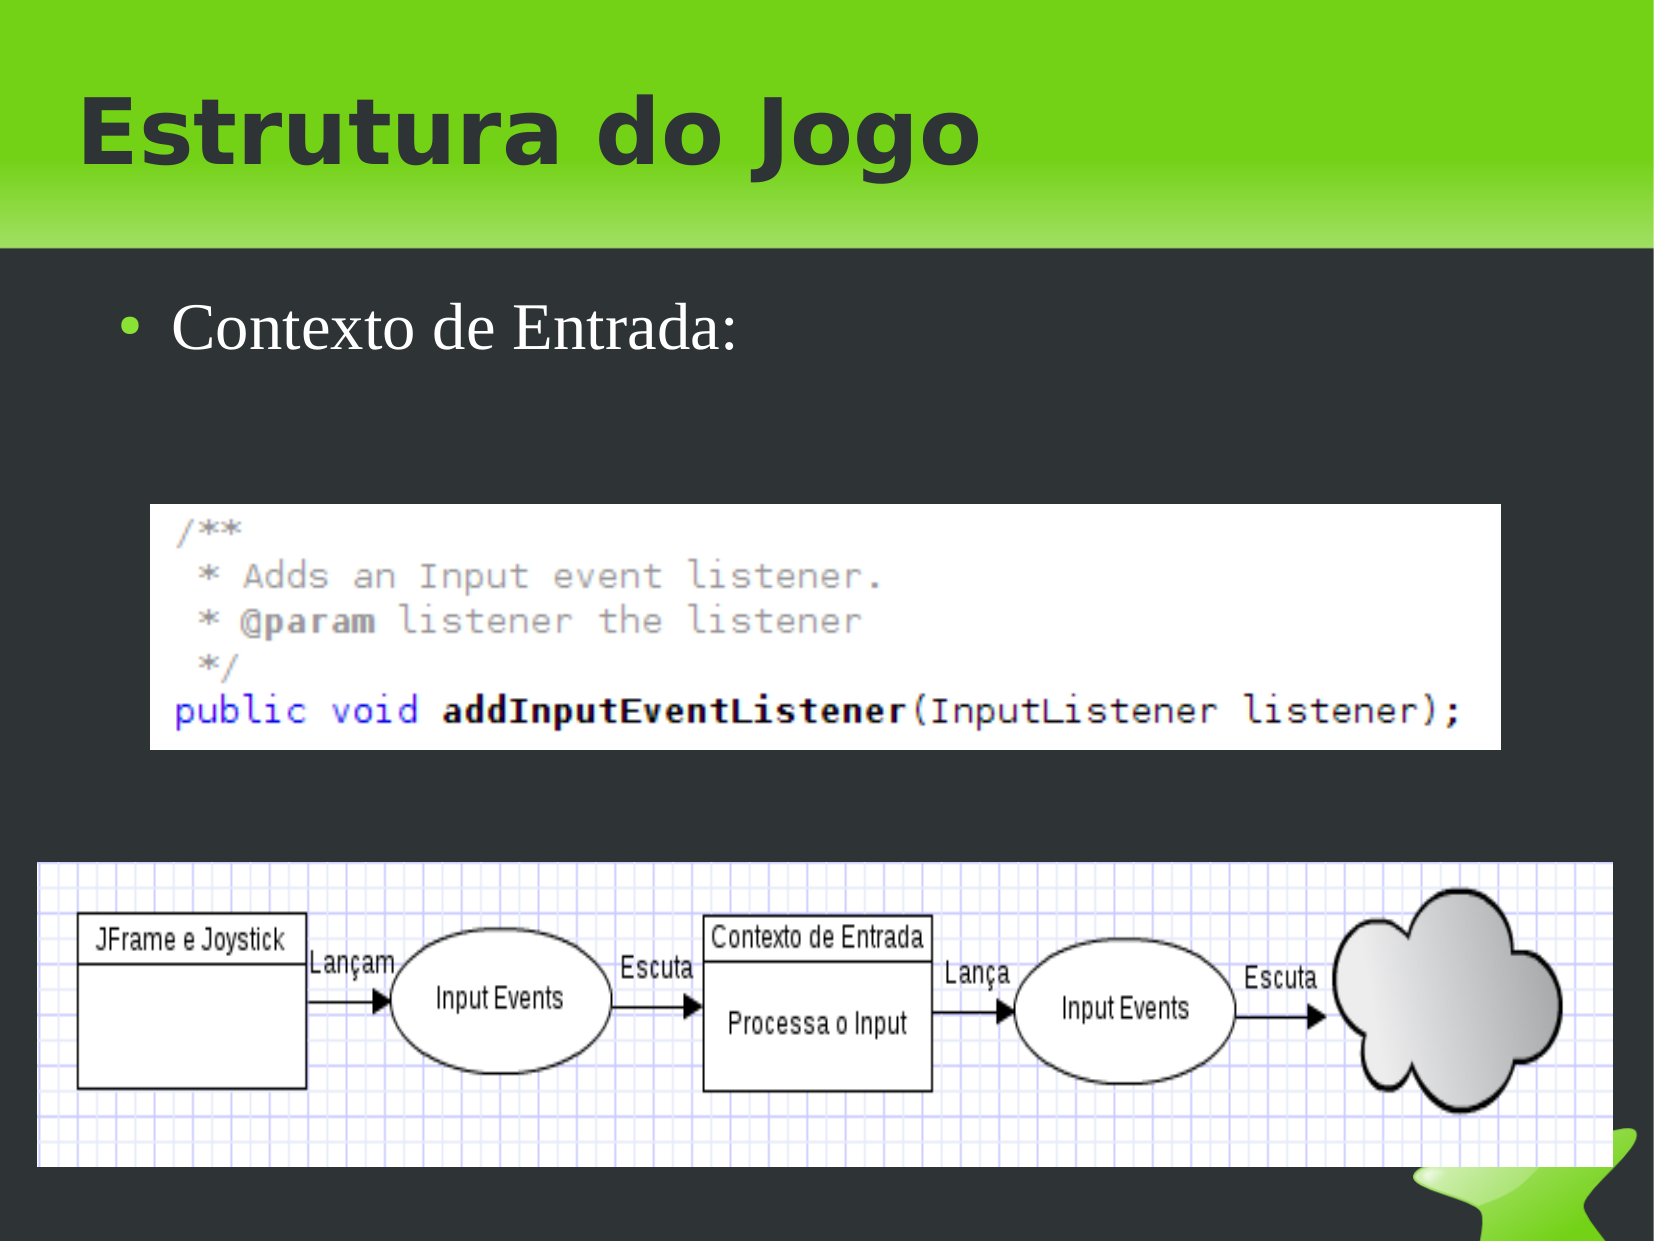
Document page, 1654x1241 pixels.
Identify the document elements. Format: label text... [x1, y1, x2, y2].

picture [0, 0, 1654, 1241]
list Contexto de Entrada: [82, 290, 1571, 862]
title Estrutura do Jogo [76, 29, 1565, 237]
